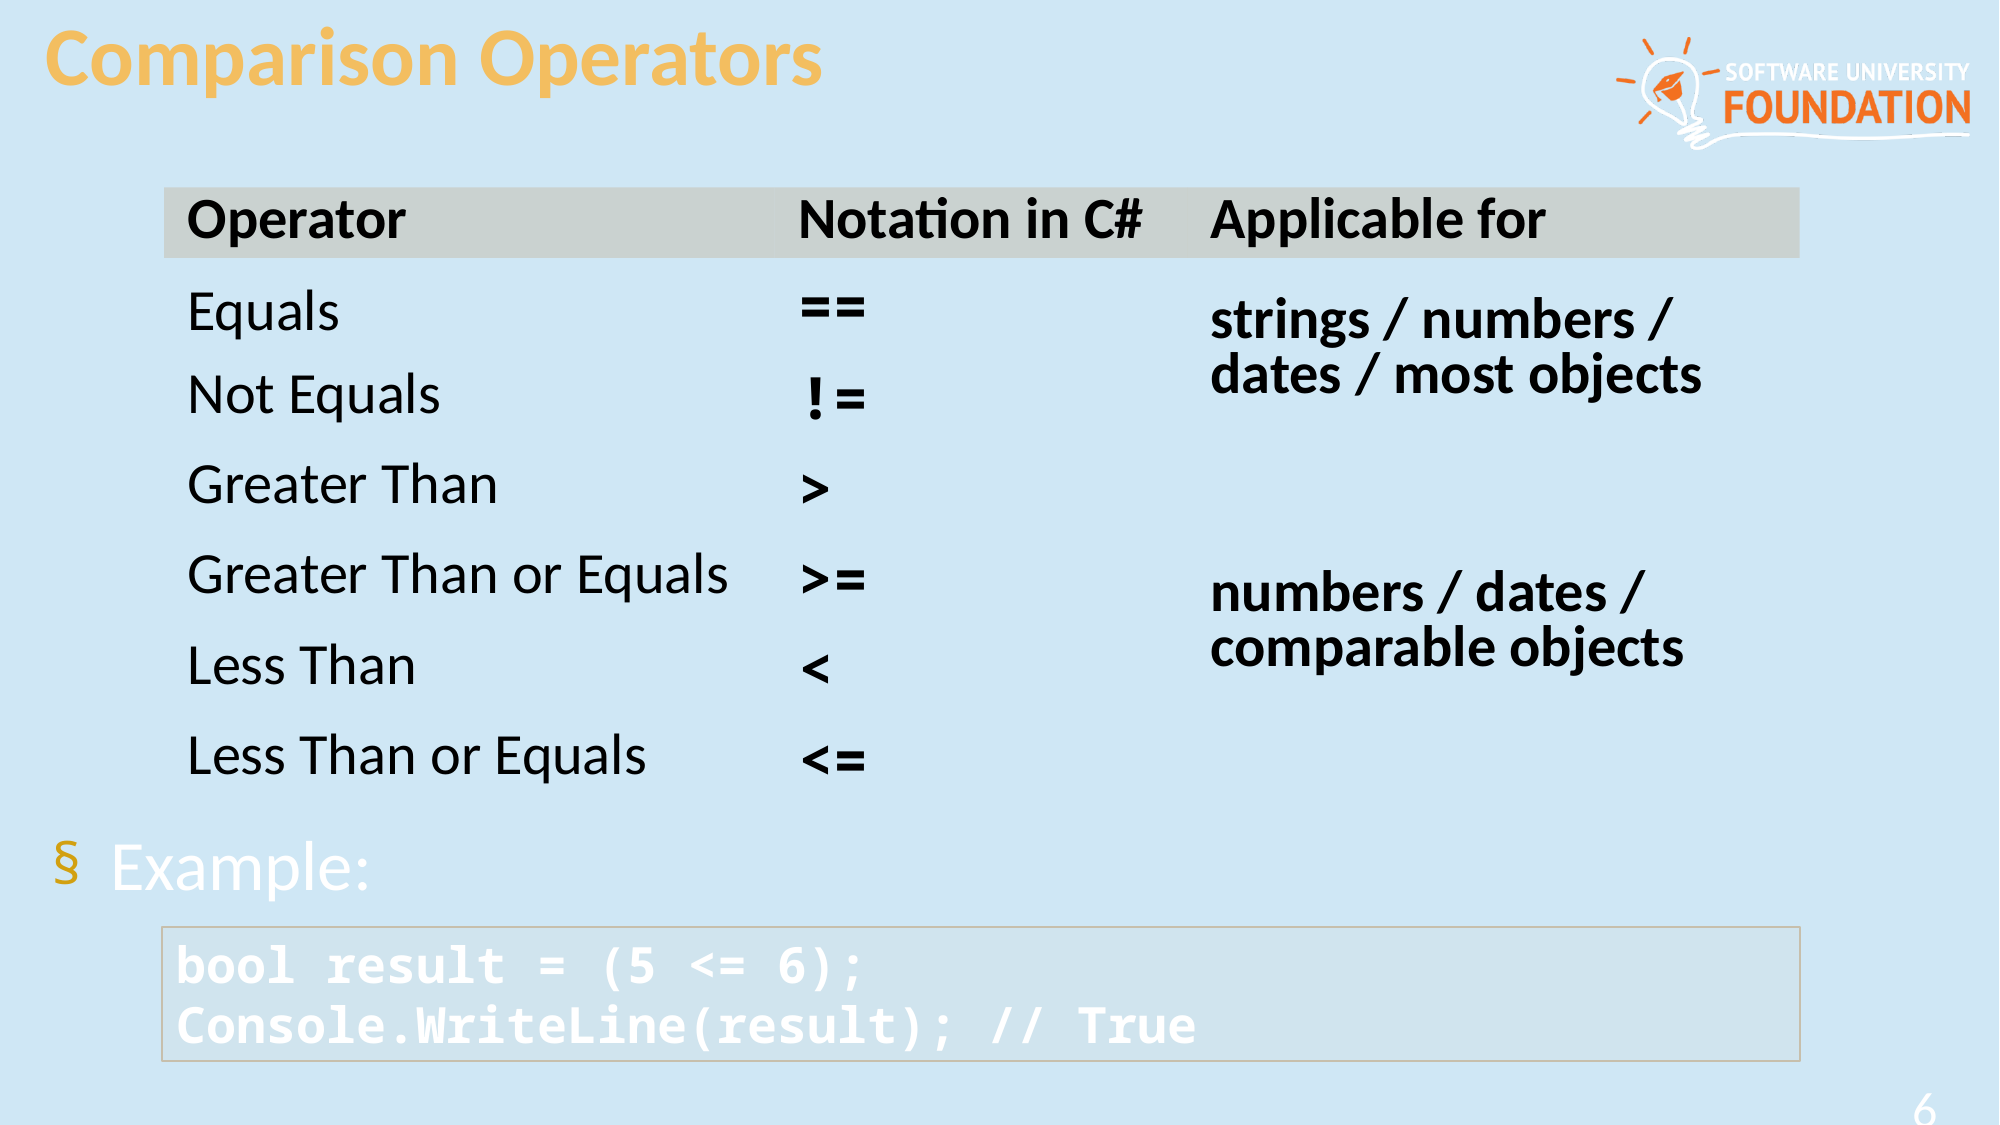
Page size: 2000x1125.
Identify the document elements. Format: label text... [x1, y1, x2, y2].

table_cell > [775, 442, 1187, 533]
table_cell numbers / dates / comparable objects [1187, 442, 1800, 804]
table_header Notation in C# [775, 189, 1187, 258]
picture [1612, 37, 1970, 163]
table_cell Less Than [164, 623, 775, 713]
table_cell Greater Than [164, 442, 775, 533]
table_cell != [775, 352, 1187, 442]
table_cell >= [775, 533, 1187, 623]
table_cell Not Equals [164, 352, 775, 442]
table_header Applicable for [1187, 187, 1800, 258]
table_cell Greater Than or Equals [164, 533, 775, 623]
text_box bool result = (5 <= 6); Console.WriteLine(result); // True [162, 926, 1800, 1062]
title Comparison Operators [30, 6, 1602, 189]
text_box Example: [37, 812, 1463, 925]
table_cell Less Than or Equals [164, 713, 775, 804]
table_cell == [775, 258, 1187, 352]
table_cell strings / numbers / dates / most objects [1187, 258, 1800, 442]
table_header Operator [164, 189, 775, 258]
table_cell Equals [164, 258, 775, 352]
slide_number <number> [1897, 1070, 1968, 1103]
table_cell < [775, 623, 1187, 713]
table_cell <= [775, 713, 1187, 804]
